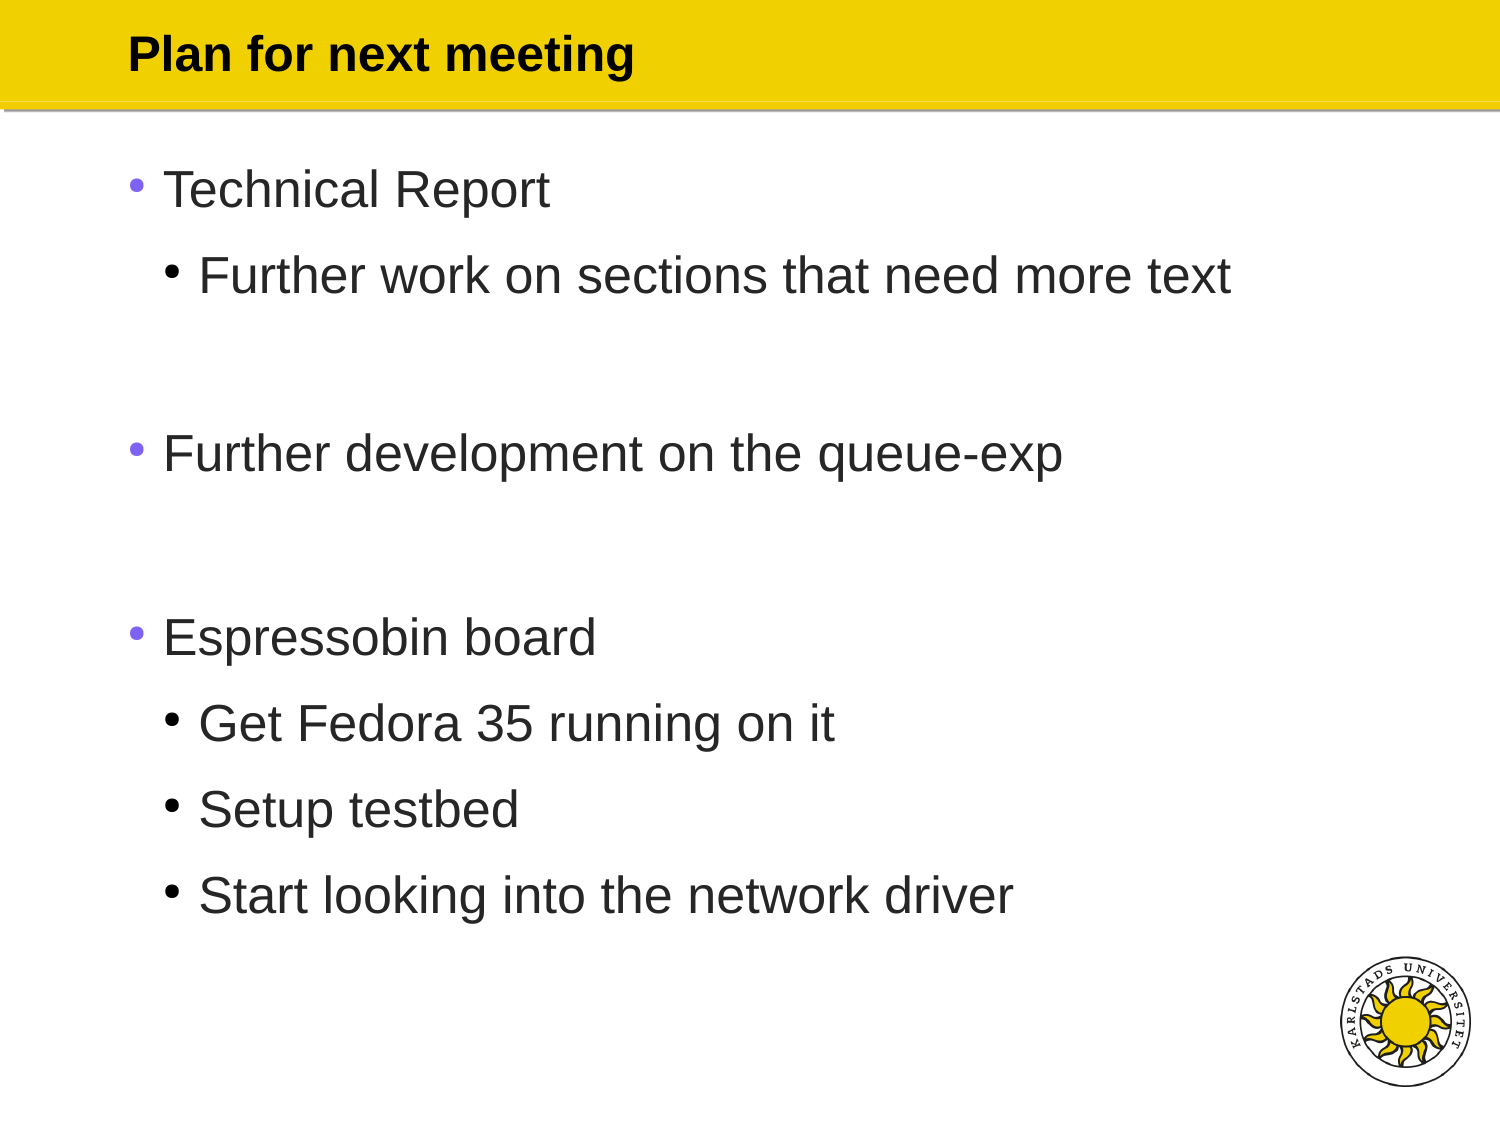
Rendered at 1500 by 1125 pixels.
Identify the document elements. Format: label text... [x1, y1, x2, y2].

list Technical Report Further work on sections that need more text Further development on the queue-exp Espressobin board Get Fedora 35 running on it Setup testbed Start looking into the network driver [112, 75, 1486, 1066]
title Plan for next meeting [112, 0, 1388, 75]
picture [1340, 1066, 1471, 1095]
